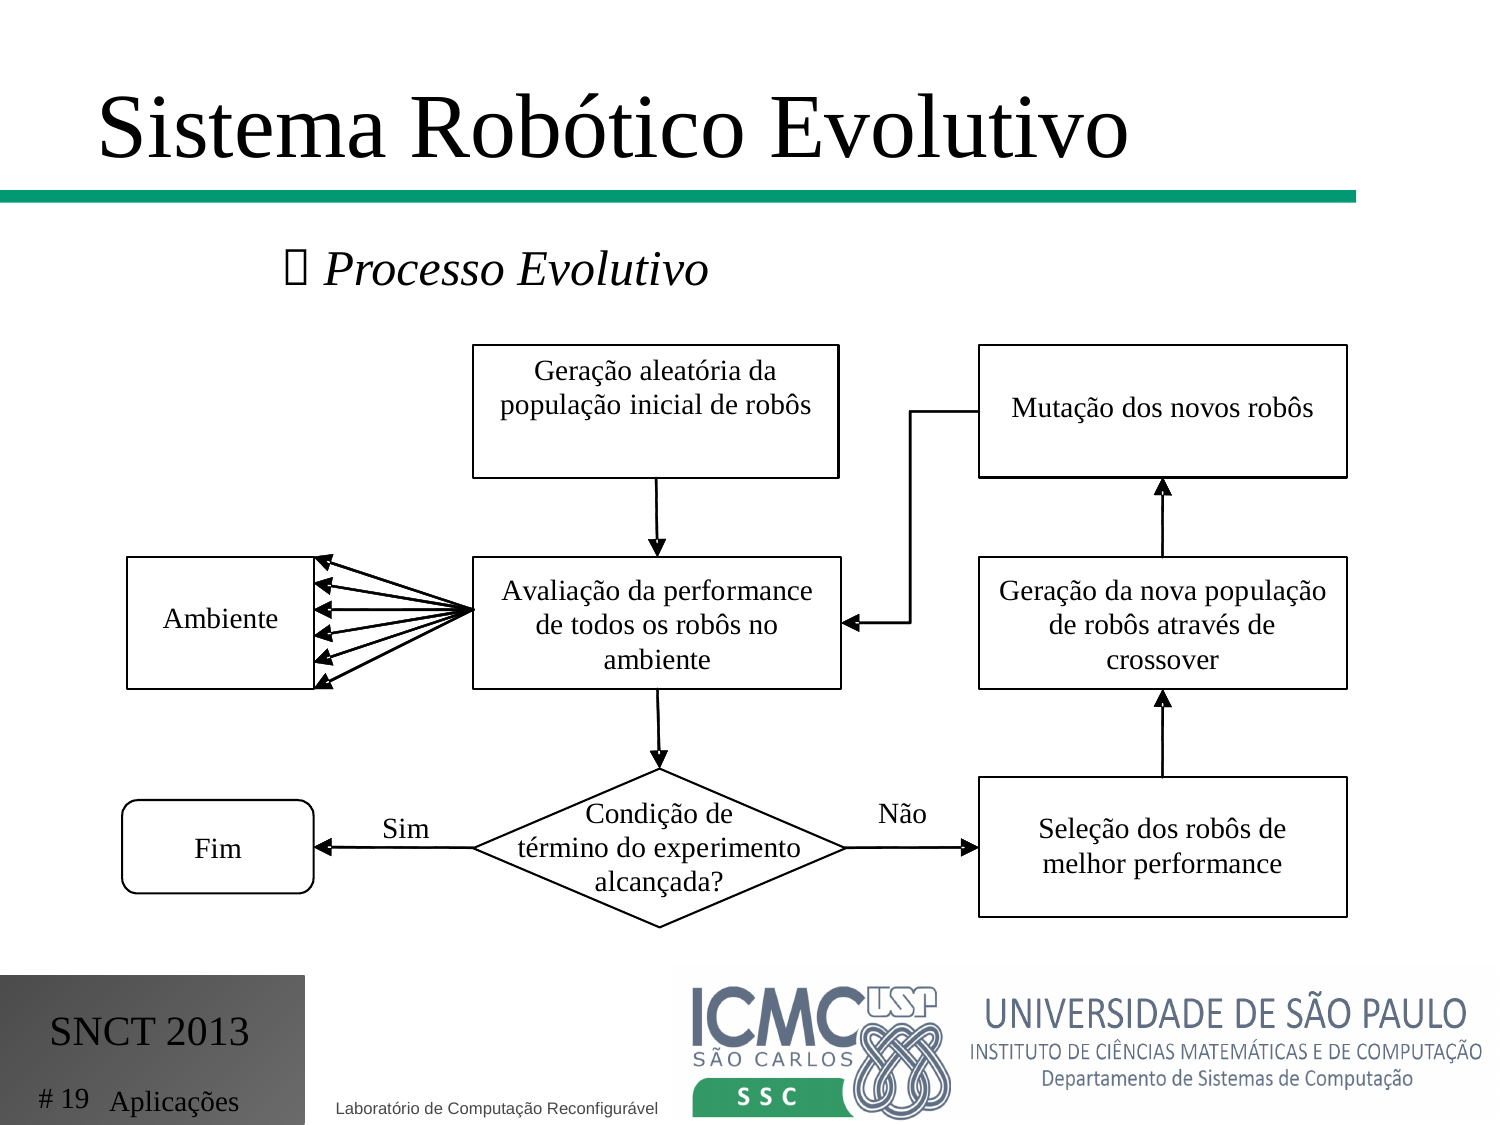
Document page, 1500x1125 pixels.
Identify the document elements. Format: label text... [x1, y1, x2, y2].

slide_number # <number> [23, 1071, 164, 1119]
list [229, 387, 1434, 1002]
text_box Sistema Robótico Evolutivo [81, 0, 1357, 242]
picture [81, 339, 1405, 961]
picture [667, 964, 1500, 1121]
text_box Aplicações [94, 1074, 255, 1125]
text_box  Processo Evolutivo [70, 234, 921, 347]
